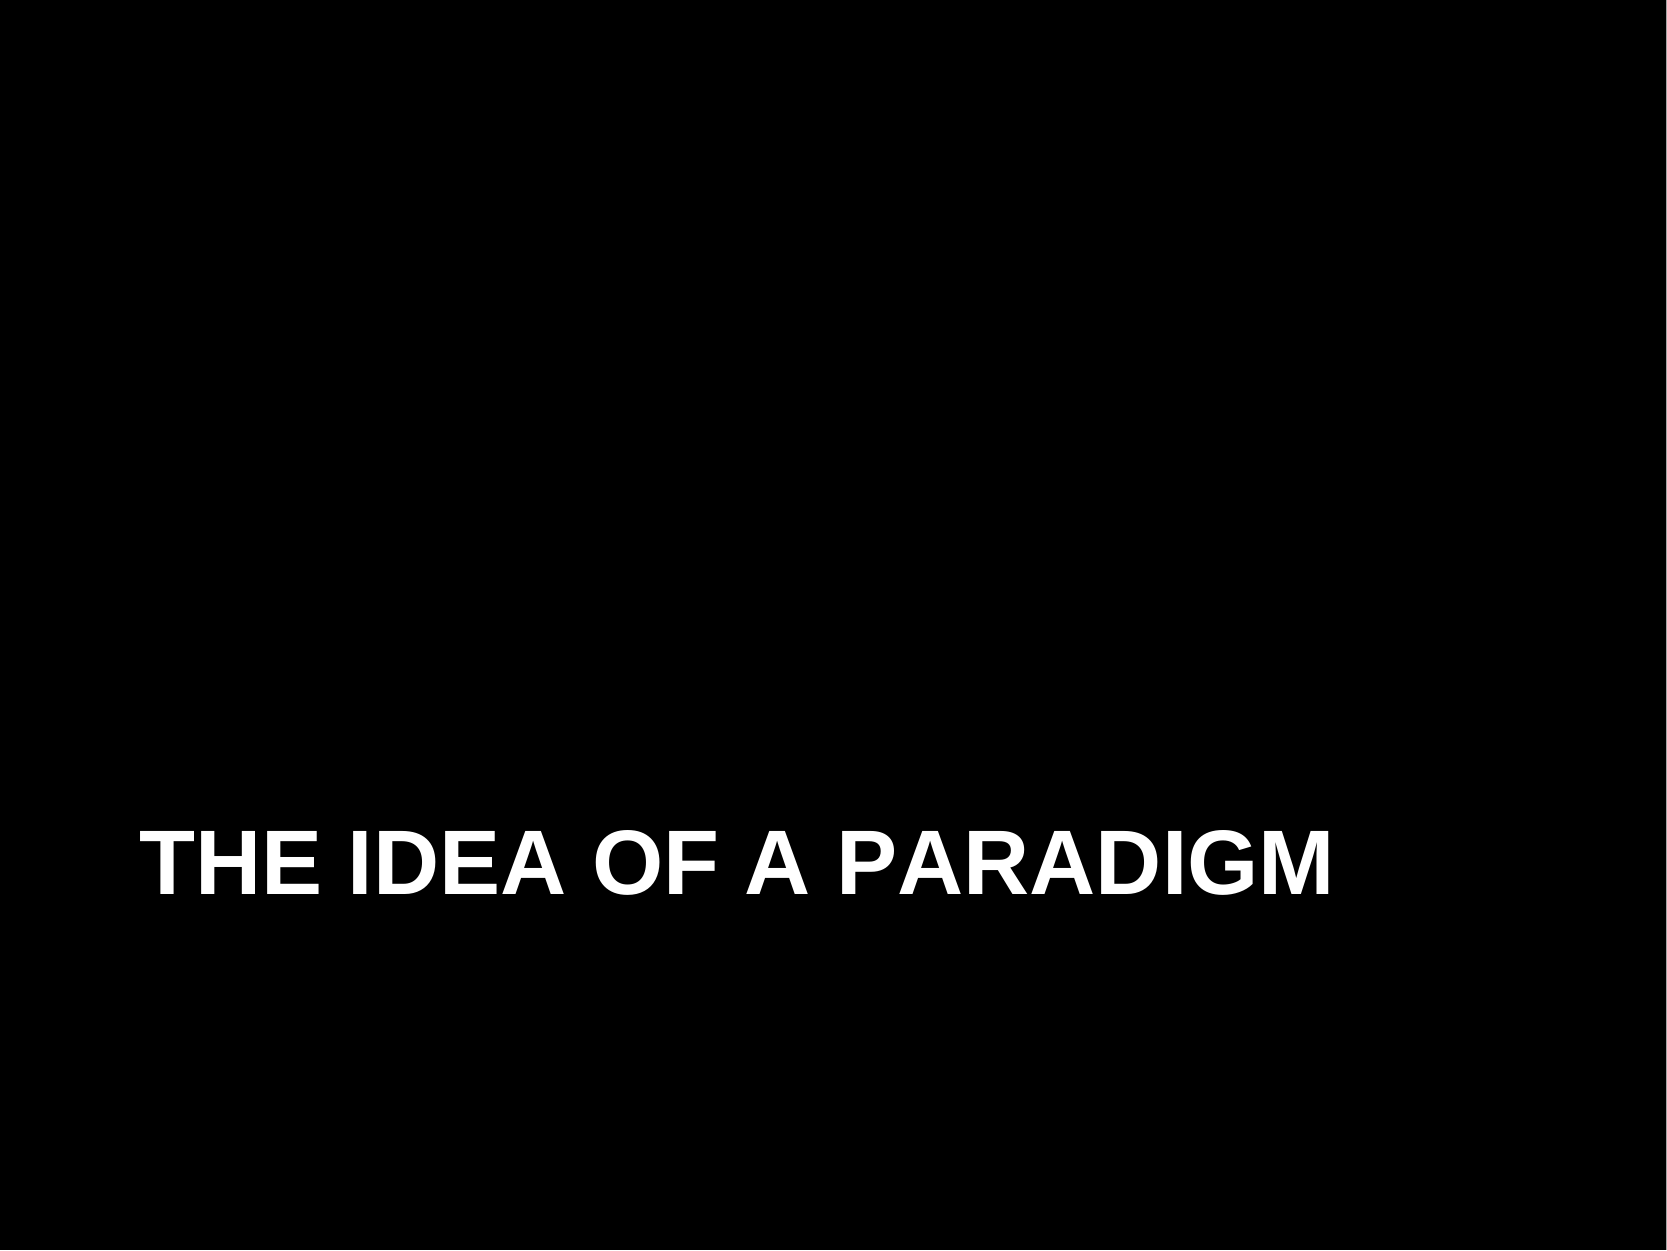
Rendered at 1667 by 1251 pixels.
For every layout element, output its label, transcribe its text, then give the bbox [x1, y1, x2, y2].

text_box THE IDEA OF A PARADIGM [139, 811, 1542, 916]
